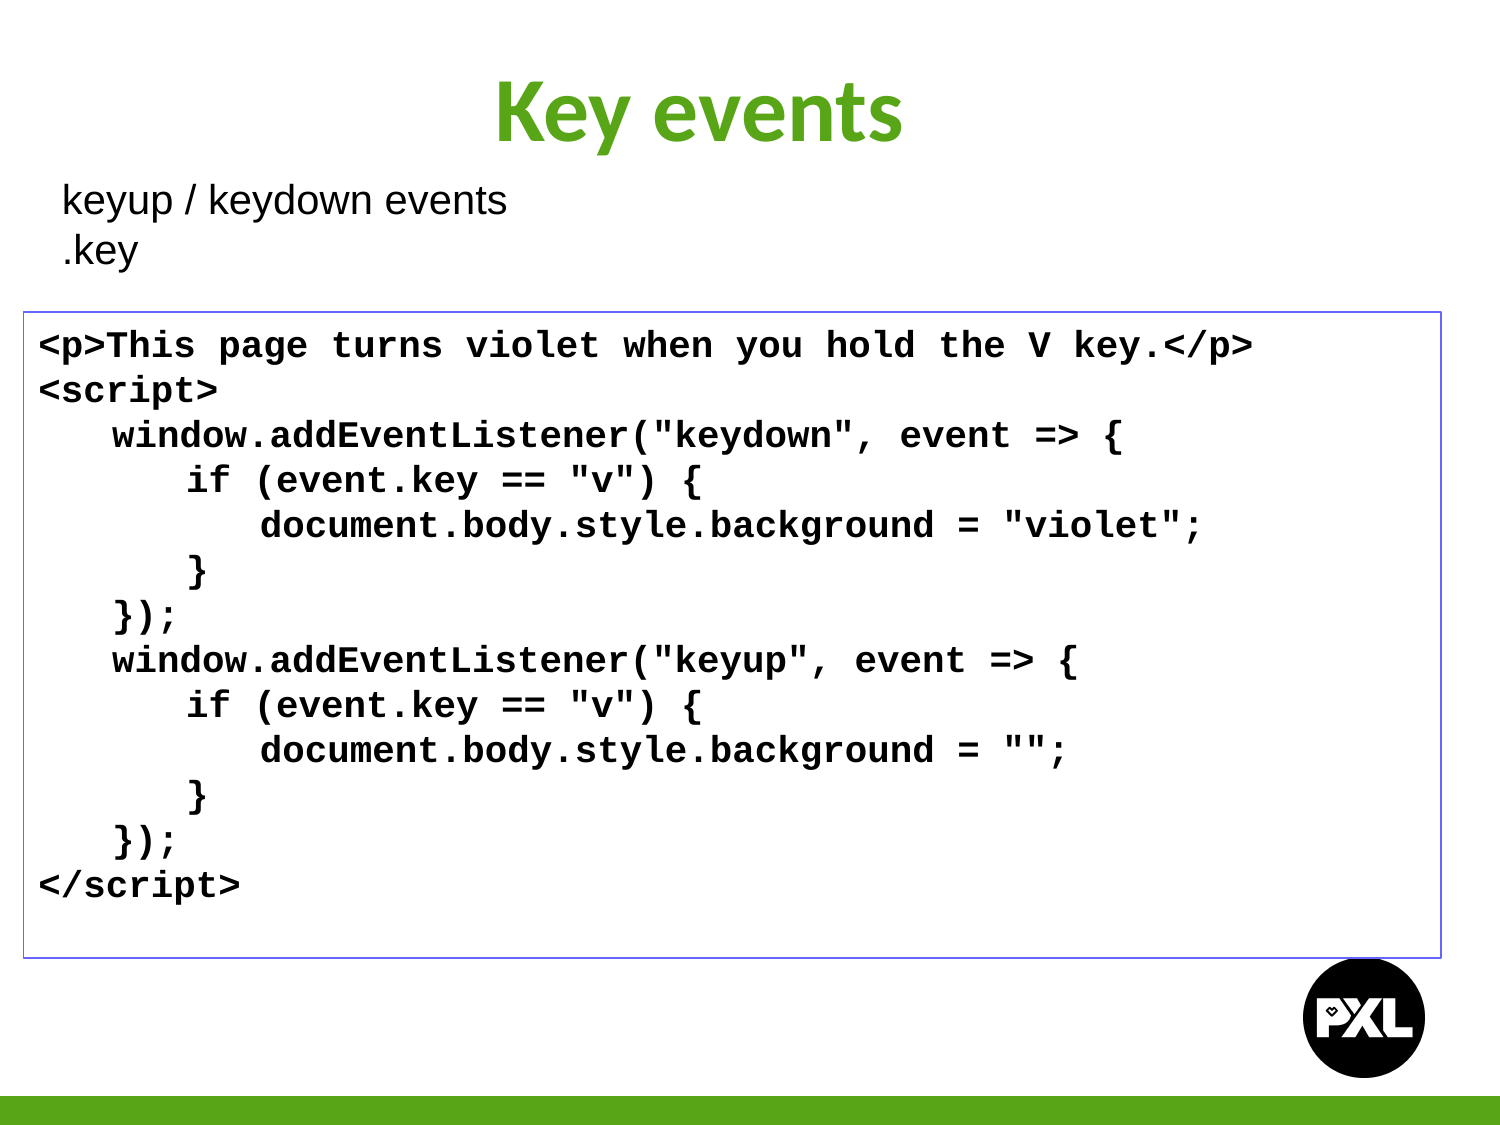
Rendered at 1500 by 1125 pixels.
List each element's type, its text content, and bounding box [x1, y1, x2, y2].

text_box Key events [0, 42, 1443, 168]
picture [1303, 958, 1425, 1078]
text_box keyup / keydown events .key [47, 165, 1441, 312]
text_box <p>This page turns violet when you hold the V key.</p> <script> window.addEventListener("keydown", event => { if (event.key == "v") { document.body.style.background = "violet"; } }); window.addEventListener("keyup", event => { if (event.key == "v") { document.body.style.background = ""; } }); </script> [23, 312, 1441, 958]
